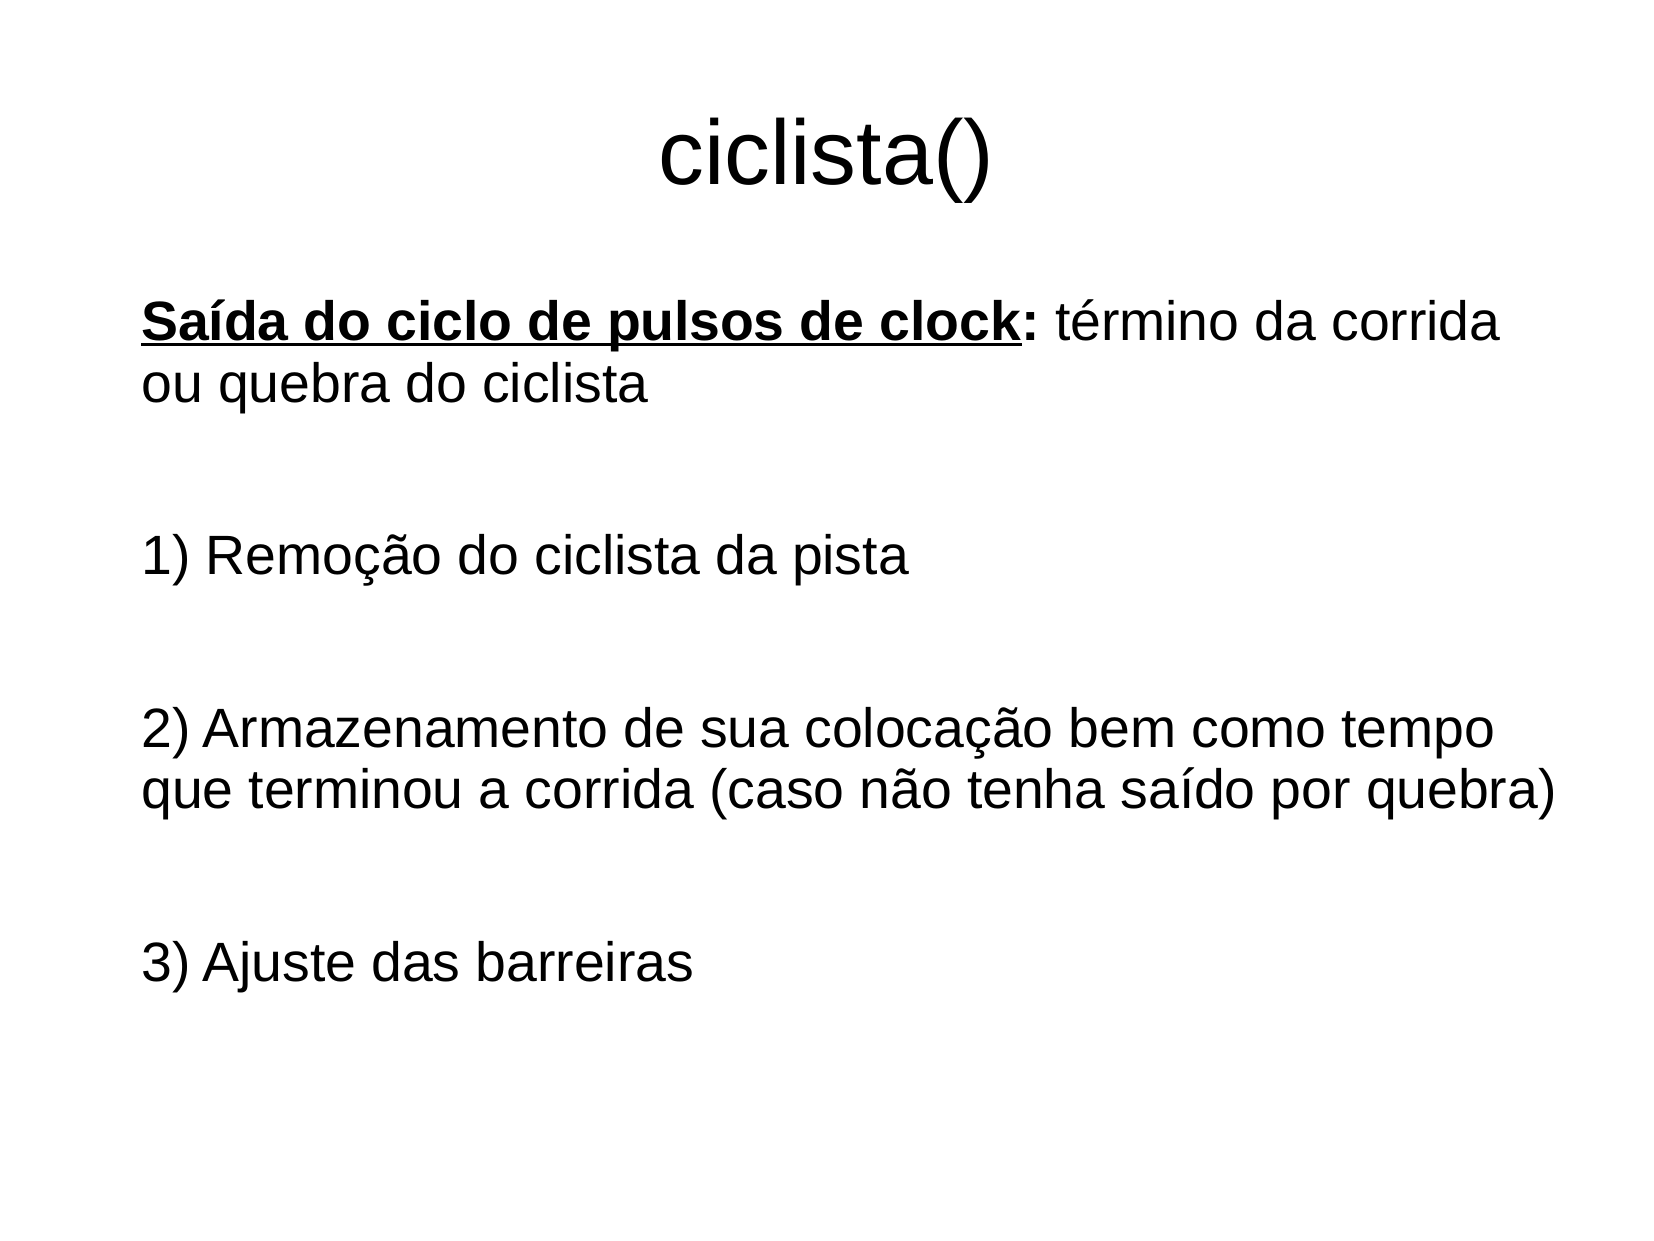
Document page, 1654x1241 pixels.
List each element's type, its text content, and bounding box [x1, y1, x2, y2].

list Saída do ciclo de pulsos de clock: término da corrida ou quebra do ciclista 1) Remoção do ciclista da pista 2) Armazenamento de sua colocação bem como tempo que terminou a corrida (caso não tenha saído por quebra) 3) Ajuste das barreiras [82, 290, 1571, 1010]
title ciclista() [82, 49, 1571, 257]
